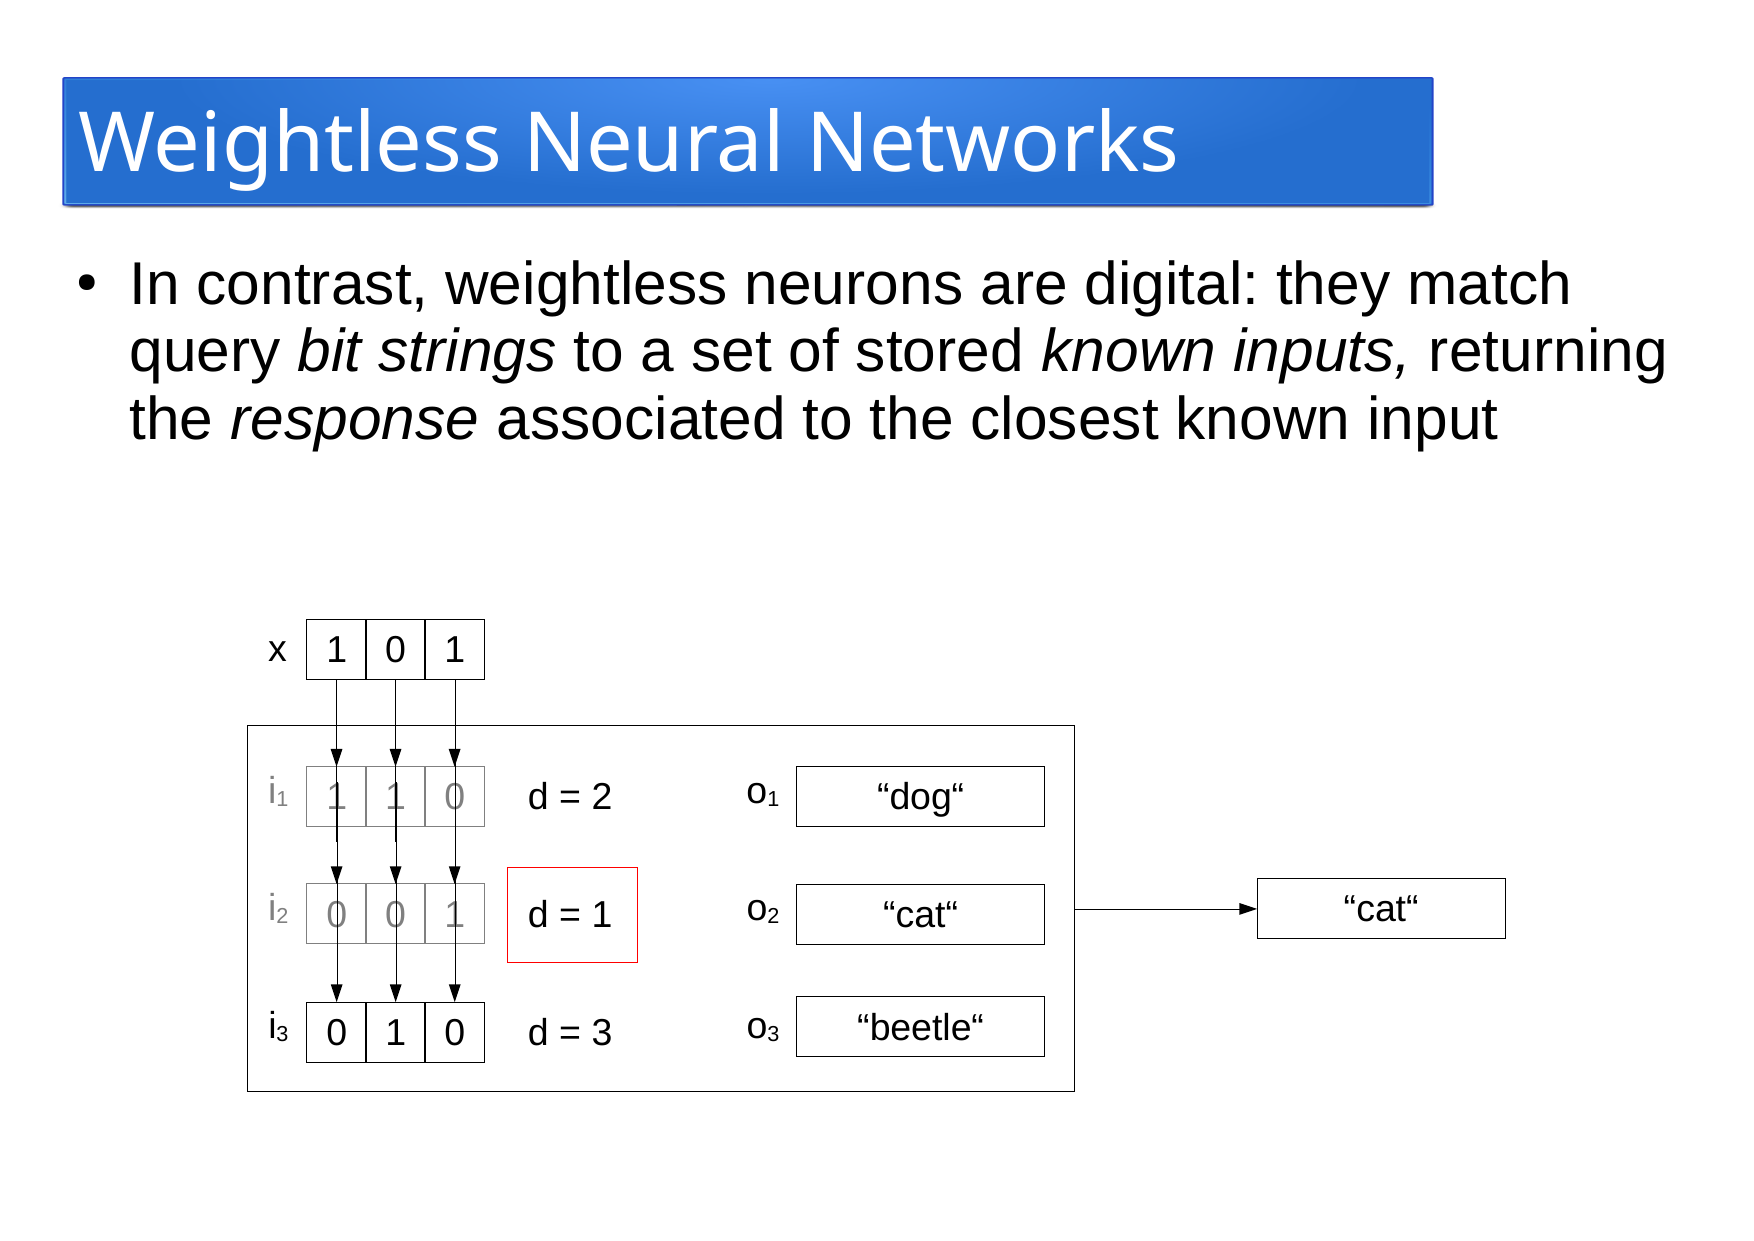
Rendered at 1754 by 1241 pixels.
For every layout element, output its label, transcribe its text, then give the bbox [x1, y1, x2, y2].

text_box o2 [731, 879, 815, 949]
text_box [397, 873, 455, 951]
text_box 1 [365, 1002, 424, 1063]
text_box d = 3 [513, 1003, 638, 1061]
text_box o3 [731, 997, 815, 1067]
list In contrast, weightless neurons are digital: they match query bit strings to a set of stored known inputs, returning the response associated to the closest known input [58, 249, 1696, 602]
text_box 0 [424, 1002, 485, 1063]
text_box [456, 761, 502, 833]
text_box “cat“ [1257, 878, 1506, 939]
text_box i3 [253, 997, 337, 1067]
text_box [396, 761, 455, 833]
text_box x [253, 619, 337, 677]
text_box [456, 873, 502, 951]
text_box 1 [424, 619, 485, 680]
text_box [337, 761, 395, 833]
text_box “cat“ [815, 884, 1045, 945]
text_box [253, 761, 336, 833]
picture [58, 77, 1439, 209]
text_box 0 [337, 1002, 365, 1063]
text_box d = 2 [513, 768, 638, 826]
text_box d = 1 [513, 885, 637, 943]
text_box [338, 873, 396, 951]
text_box 0 [365, 619, 424, 680]
text_box [253, 873, 337, 951]
title Weightless Neural Networks [78, 80, 1429, 198]
text_box 1 [306, 619, 365, 680]
text_box “beetle“ [796, 996, 1045, 1057]
text_box “dog“ [815, 766, 1045, 827]
text_box o1 [731, 762, 815, 832]
text_box 0 [337, 1022, 342, 1043]
